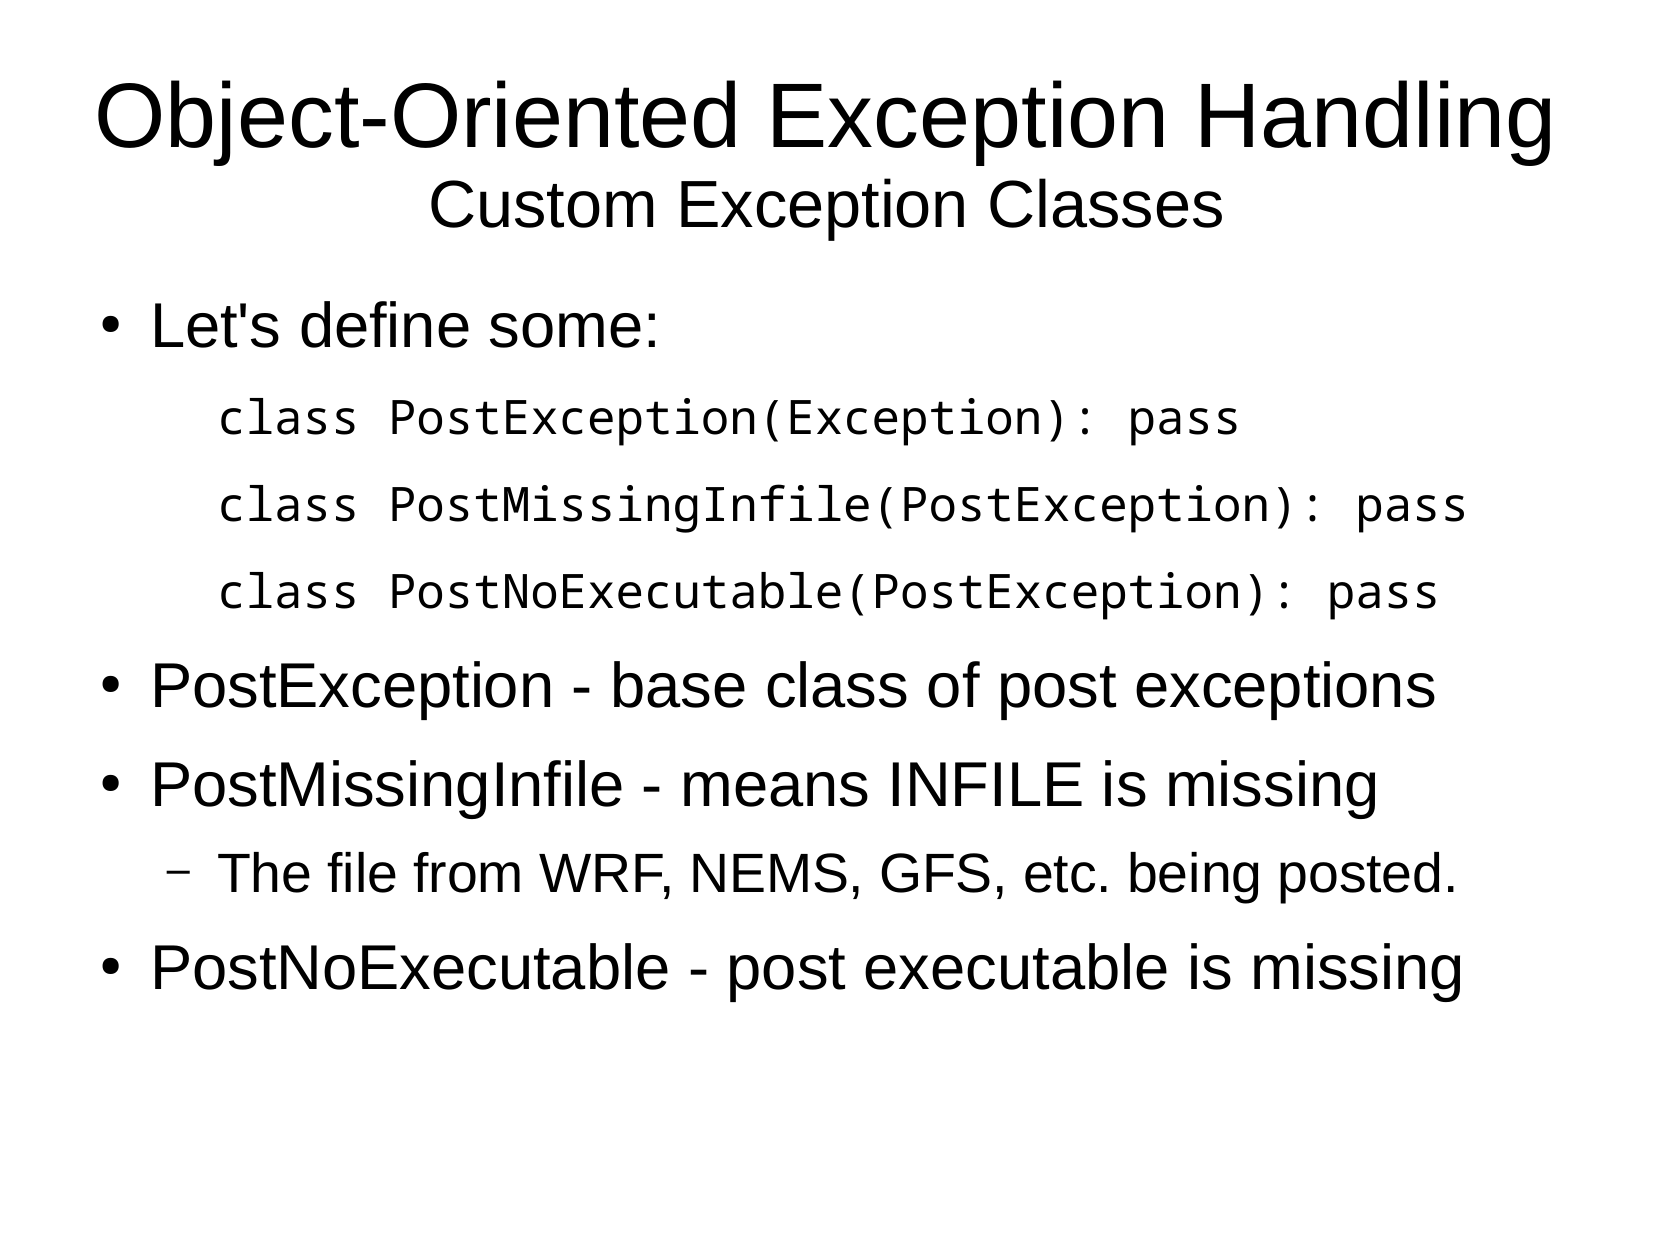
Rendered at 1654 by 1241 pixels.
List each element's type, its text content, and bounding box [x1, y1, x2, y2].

title Object-Oriented Exception Handling Custom Exception Classes [82, 49, 1571, 257]
list Let's define some: class PostException(Exception): pass class PostMissingInfile(PostException): pass class PostNoExecutable(PostException): pass PostException - base class of post exceptions PostMissingInfile - means INFILE is missing The file from WRF, NEMS, GFS, etc. being posted. PostNoExecutable - post executable is missing [82, 290, 1571, 1010]
